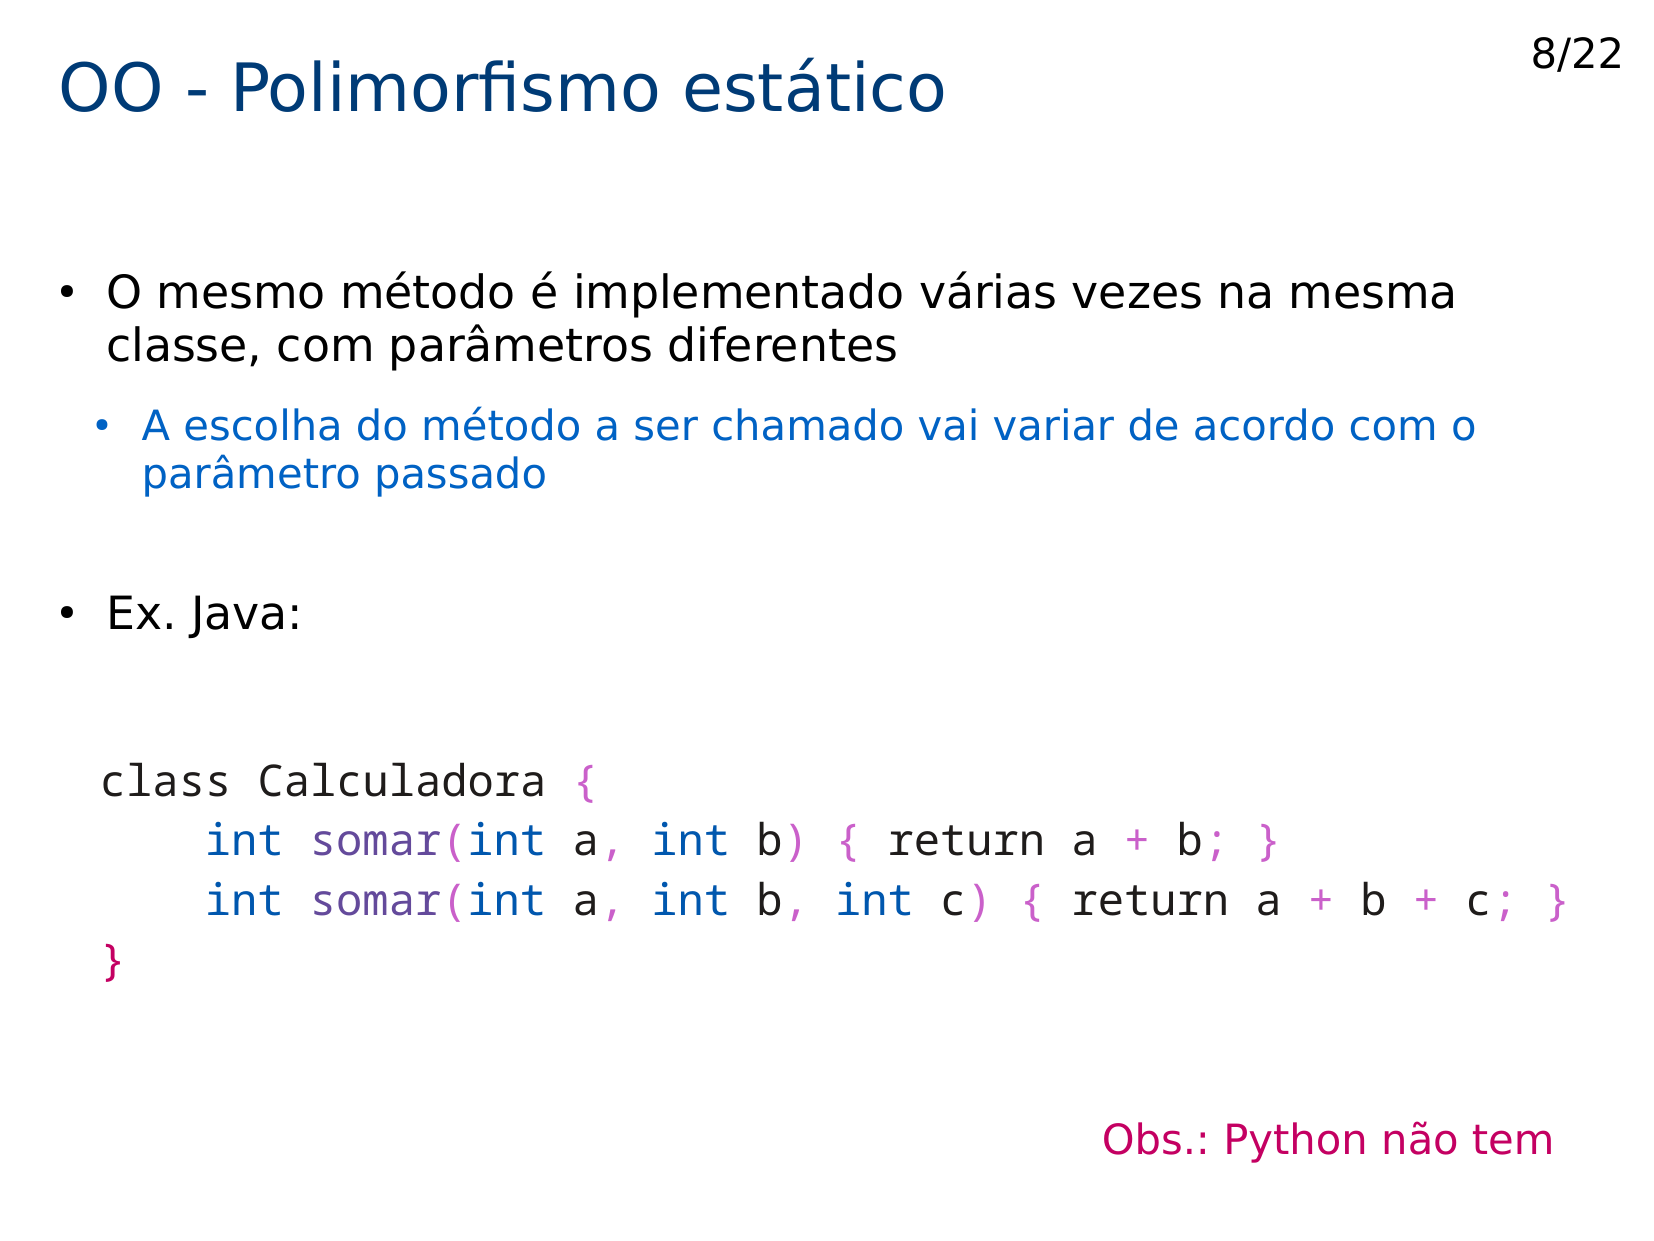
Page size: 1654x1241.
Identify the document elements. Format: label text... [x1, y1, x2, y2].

list O mesmo método é implementado várias vezes na mesma classe, com parâmetros diferentes A escolha do método a ser chamado vai variar de acordo com o parâmetro passado Ex. Java: [59, 265, 1625, 1211]
title OO - Polimorfismo estático [59, 29, 1506, 148]
text_box class Calculadora { int somar(int a, int b) { return a + b; } int somar(int a, int b, int c) { return a + b + c; } } [85, 742, 1591, 1023]
text_box Obs.: Python não tem [933, 1107, 1570, 1190]
